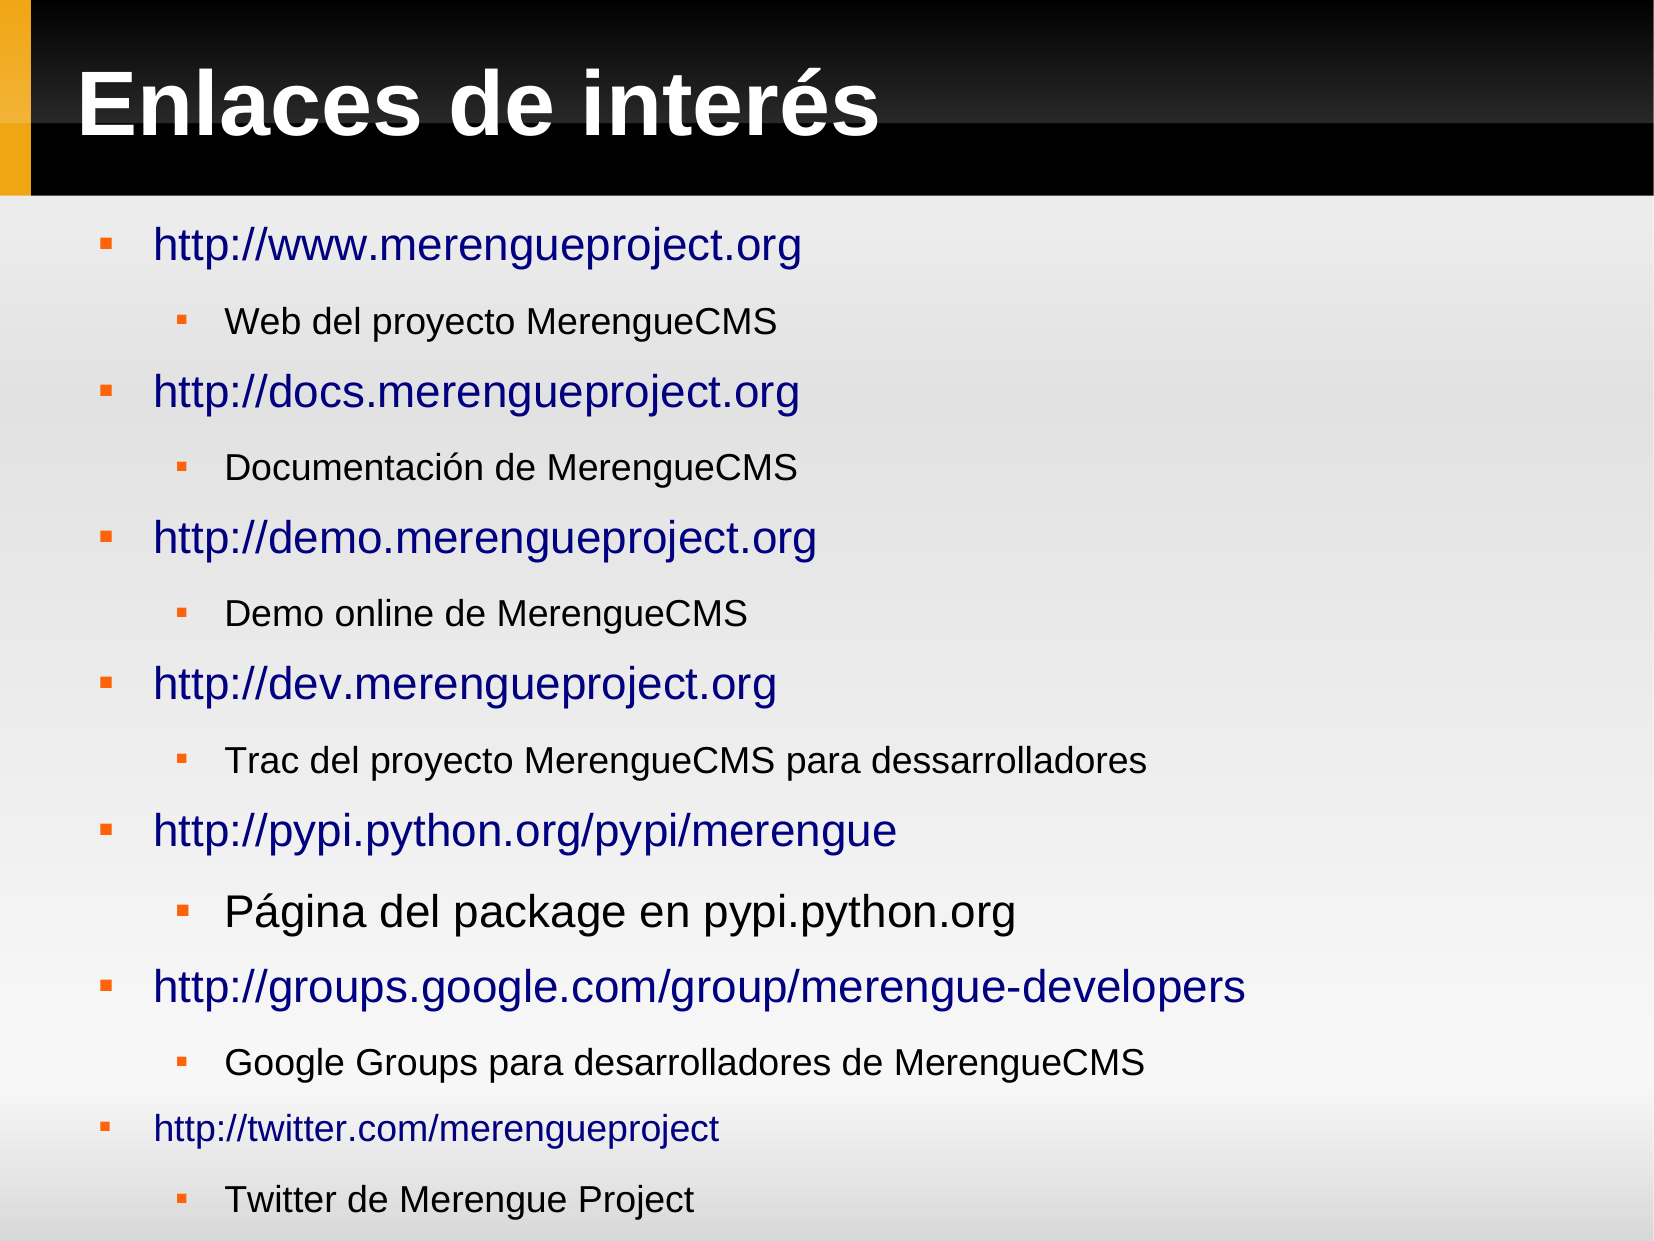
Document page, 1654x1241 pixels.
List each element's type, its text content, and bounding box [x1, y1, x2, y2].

picture [0, 0, 1654, 1241]
title Enlaces de interés [76, 0, 1565, 208]
list http://www.merengueproject.org Web del proyecto MerengueCMS http://docs.merengueproject.org Documentación de MerengueCMS http://demo.merengueproject.org Demo online de MerengueCMS http://dev.merengueproject.org Trac del proyecto MerengueCMS para dessarrolladores http://pypi.python.org/pypi/merengue Página del package en pypi.python.org http://groups.google.com/group/merengue-developers Google Groups para desarrolladores de MerengueCMS http://twitter.com/merengueproject Twitter de Merengue Project [82, 219, 1571, 1221]
